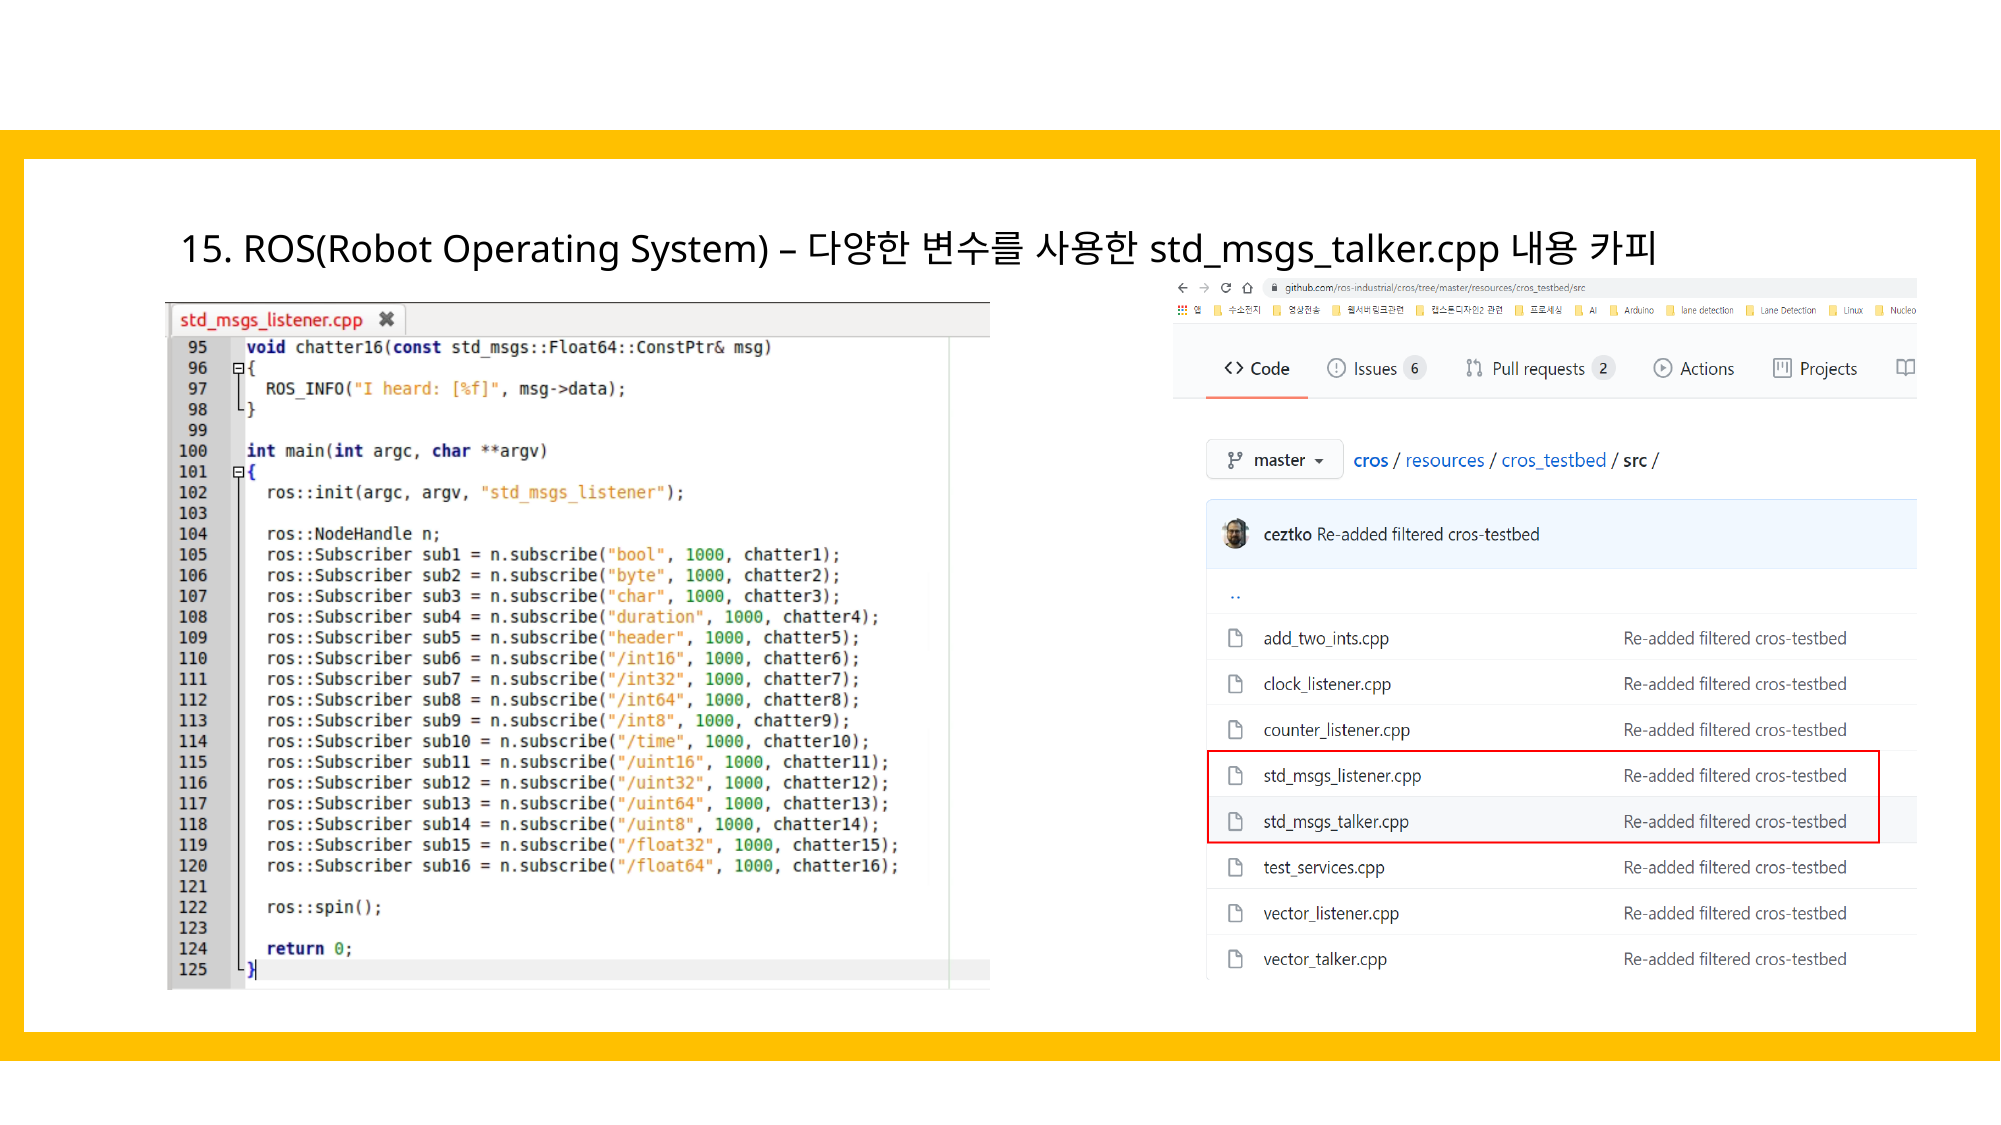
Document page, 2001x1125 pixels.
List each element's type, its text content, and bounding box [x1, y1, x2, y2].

picture [1173, 278, 1917, 981]
text_box 15. ROS(Robot Operating System) – 다양한 변수를 사용한 std_msgs_talker.cpp 내용 카피 [165, 217, 1771, 278]
picture [165, 302, 990, 990]
